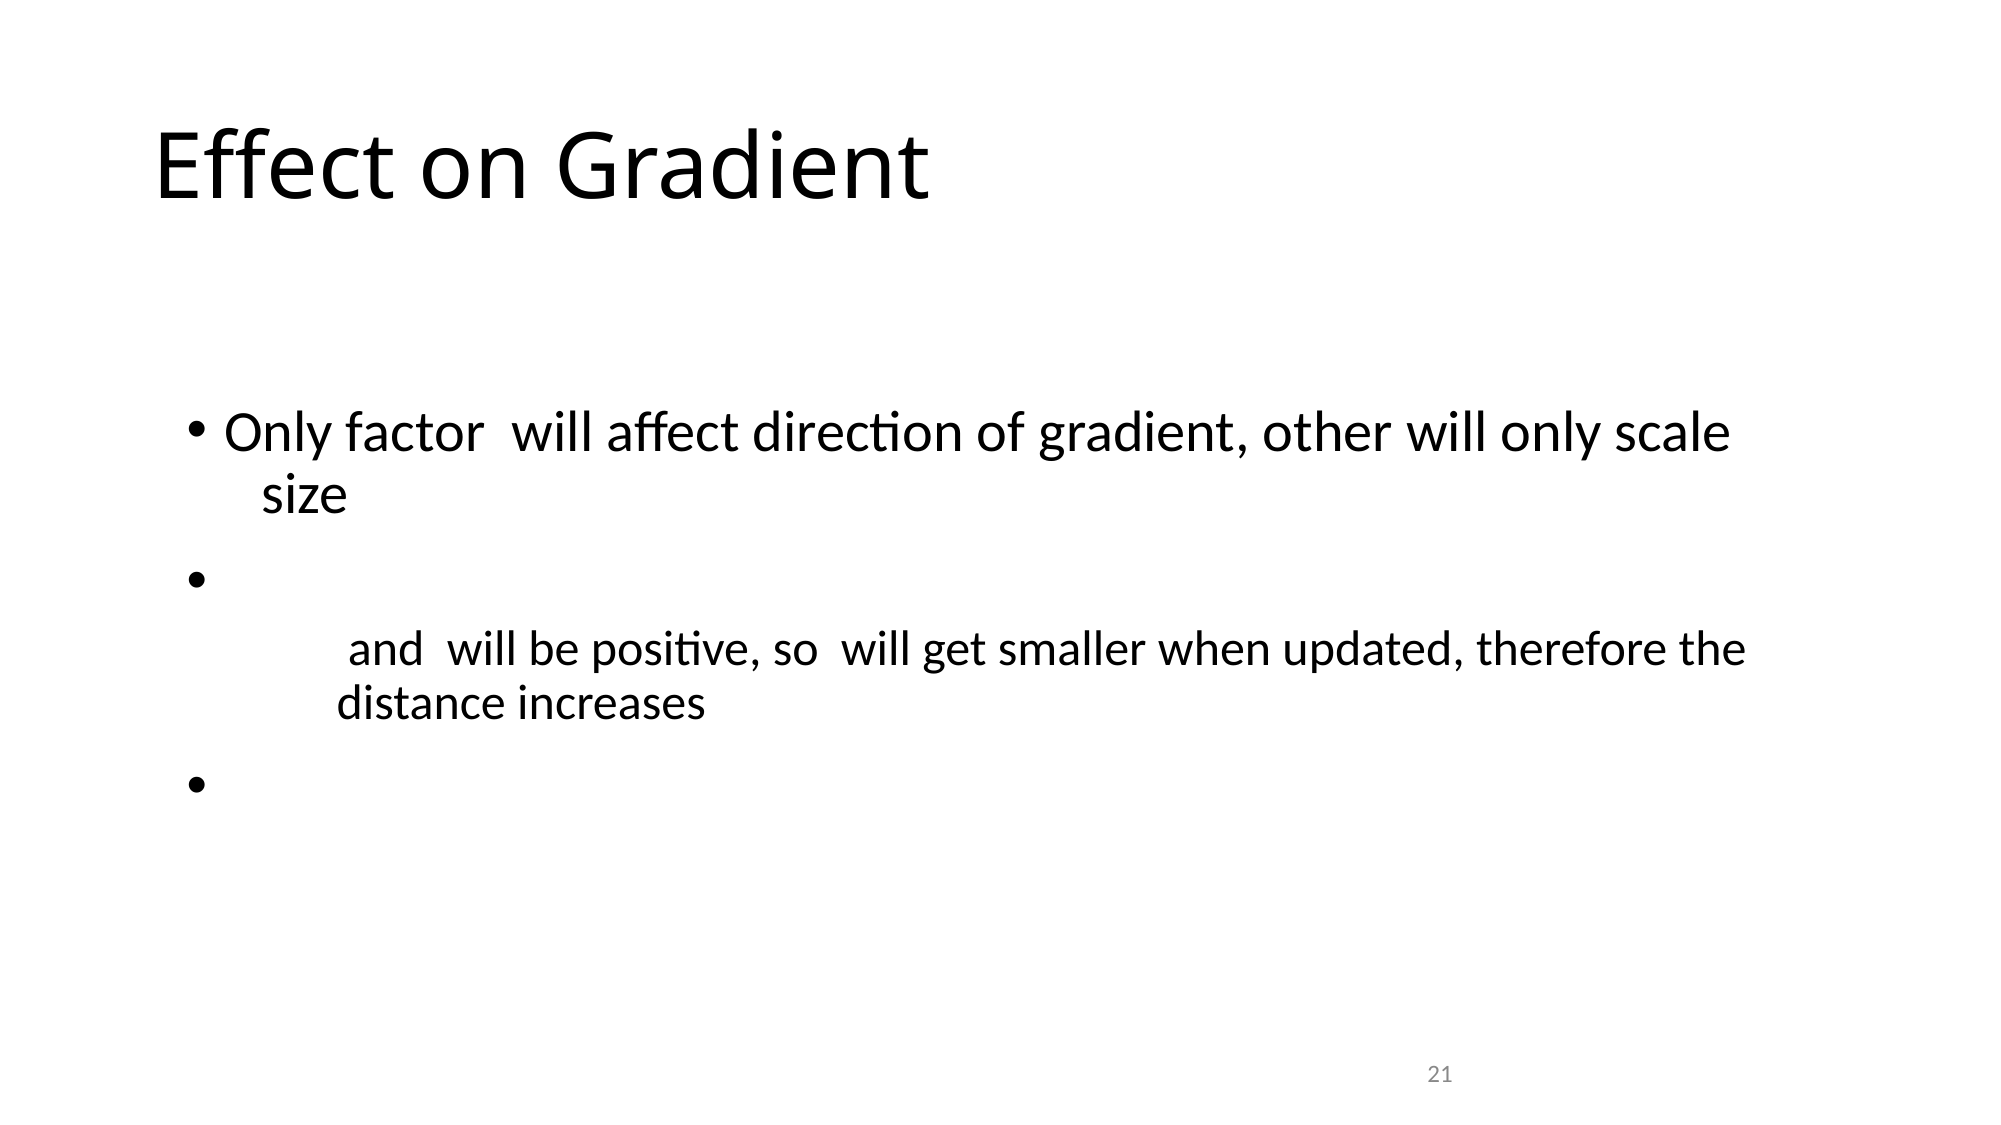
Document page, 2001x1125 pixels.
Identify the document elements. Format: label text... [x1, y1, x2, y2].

title Effect on Gradient [137, 59, 1863, 278]
list Only factor will affect direction of gradient, other will only scale size and will be positive, so will get smaller when updated, therefore the distance increases [171, 239, 1808, 1014]
text_box [1412, 1042, 1863, 1103]
